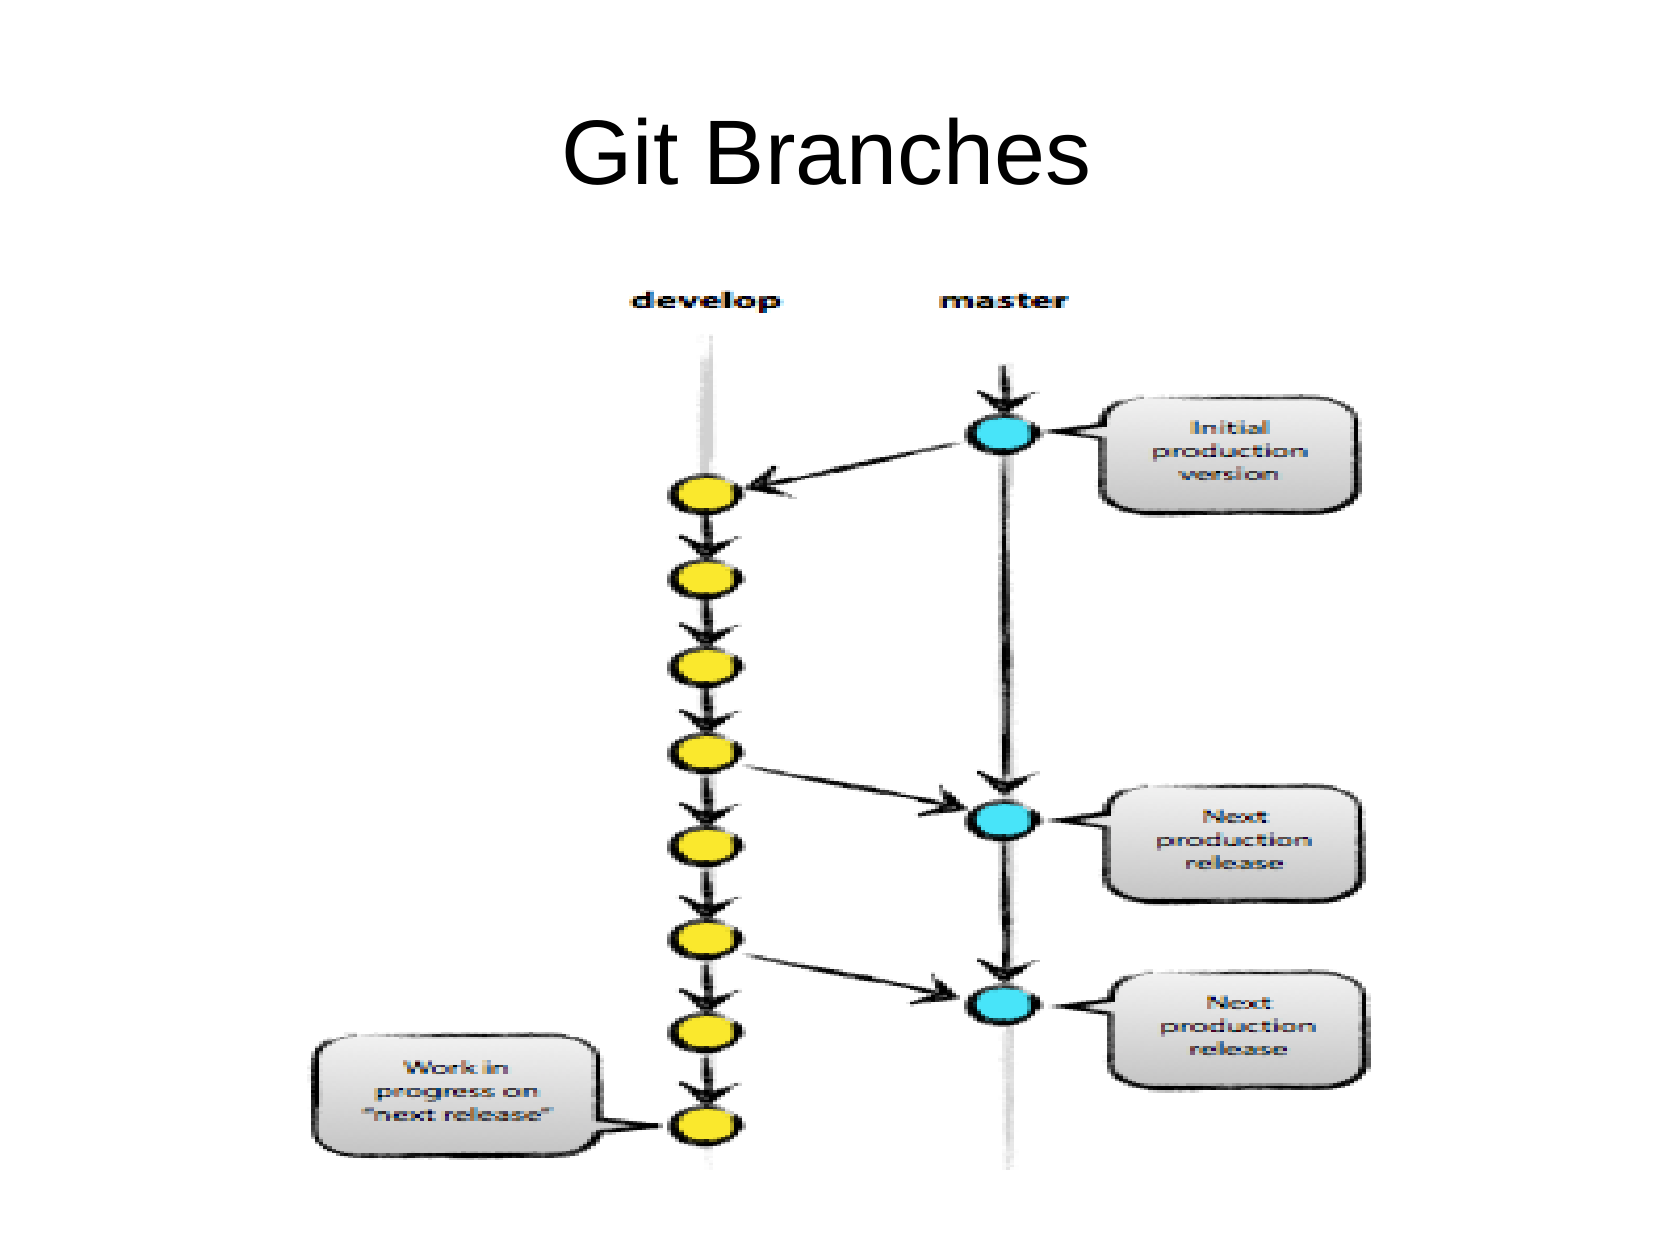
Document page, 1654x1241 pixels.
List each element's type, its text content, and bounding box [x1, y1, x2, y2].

picture [307, 290, 1371, 1170]
title Git Branches [82, 49, 1571, 257]
